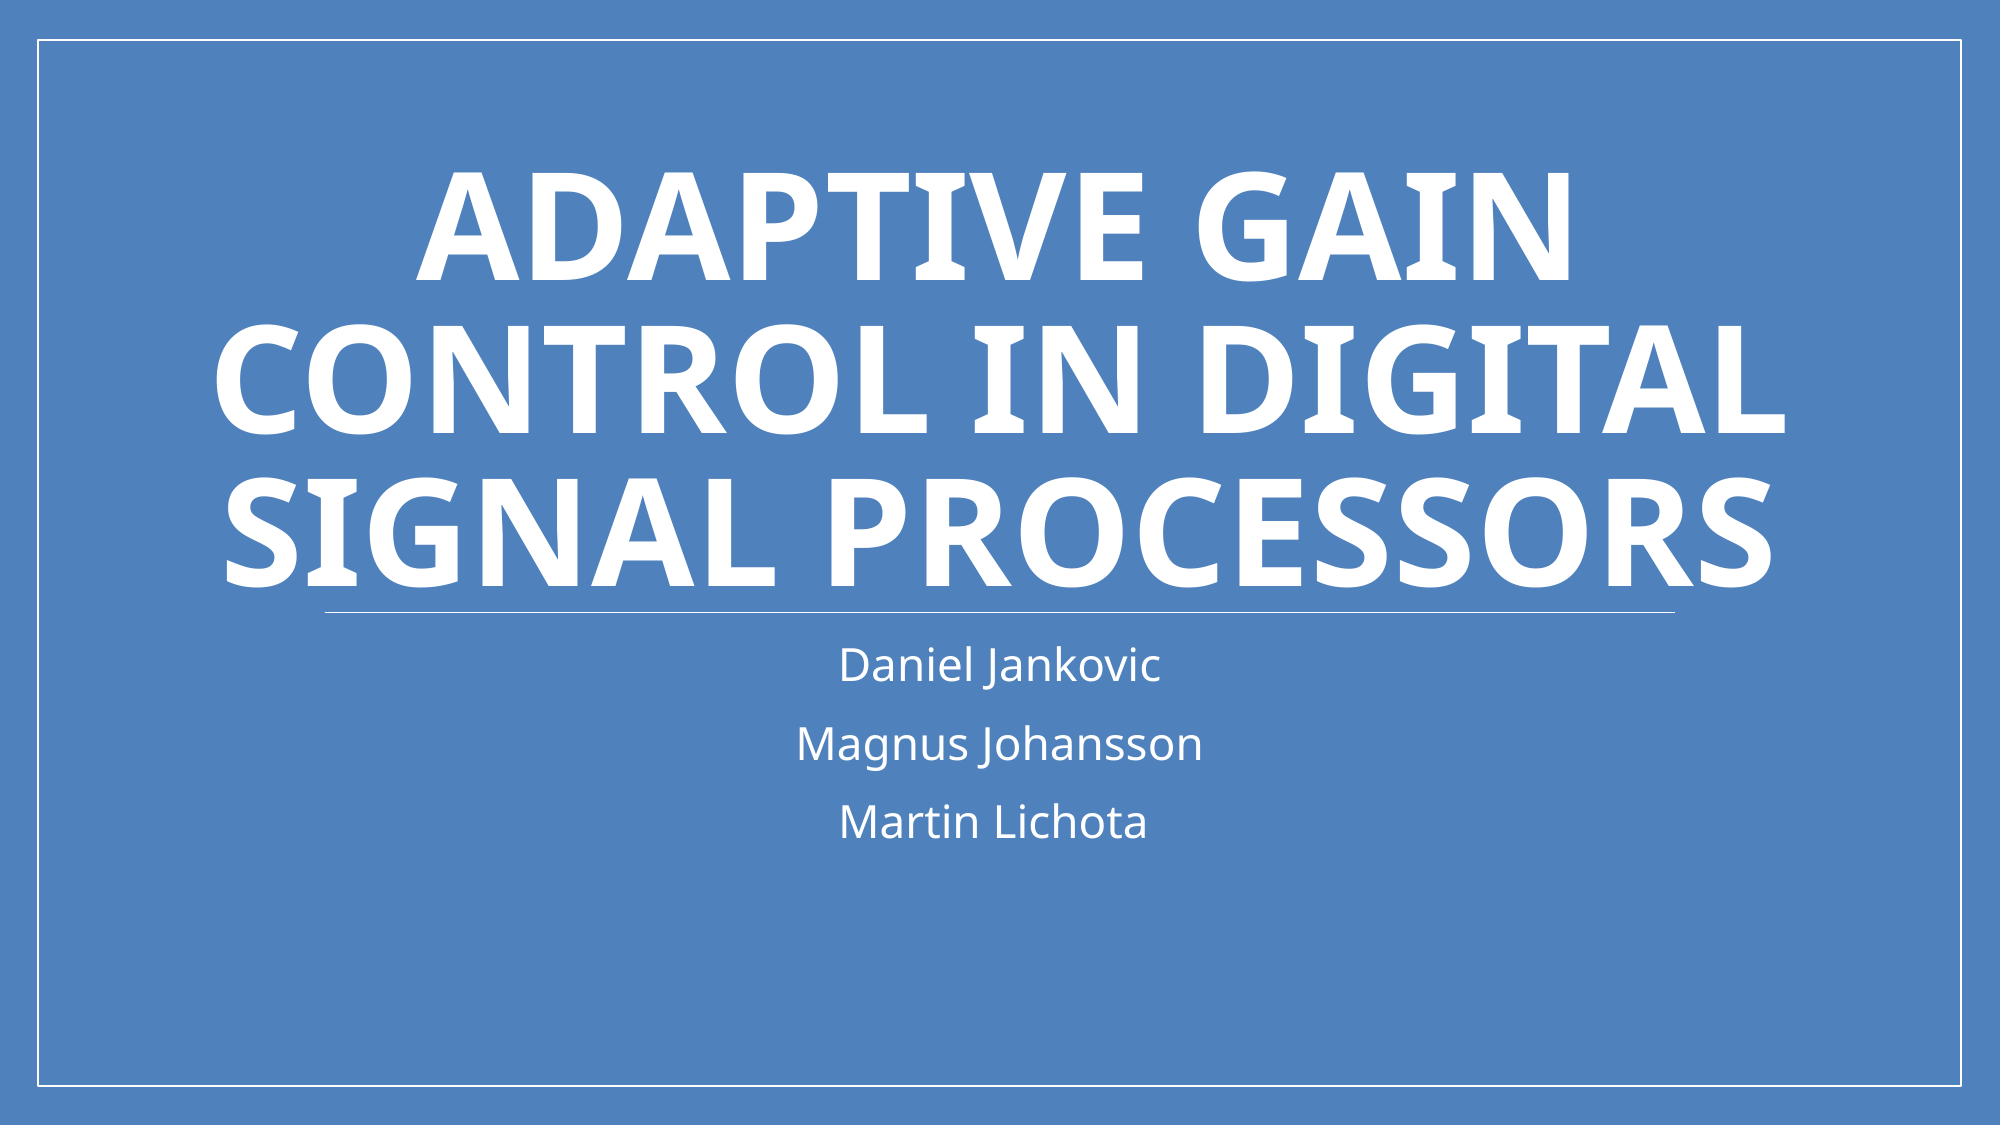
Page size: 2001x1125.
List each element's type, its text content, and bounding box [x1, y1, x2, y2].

title Adaptive gain Control in digital signal processors [182, 144, 1818, 625]
subtitle Daniel Jankovic Magnus Johansson Martin Lichota [280, 634, 1719, 863]
